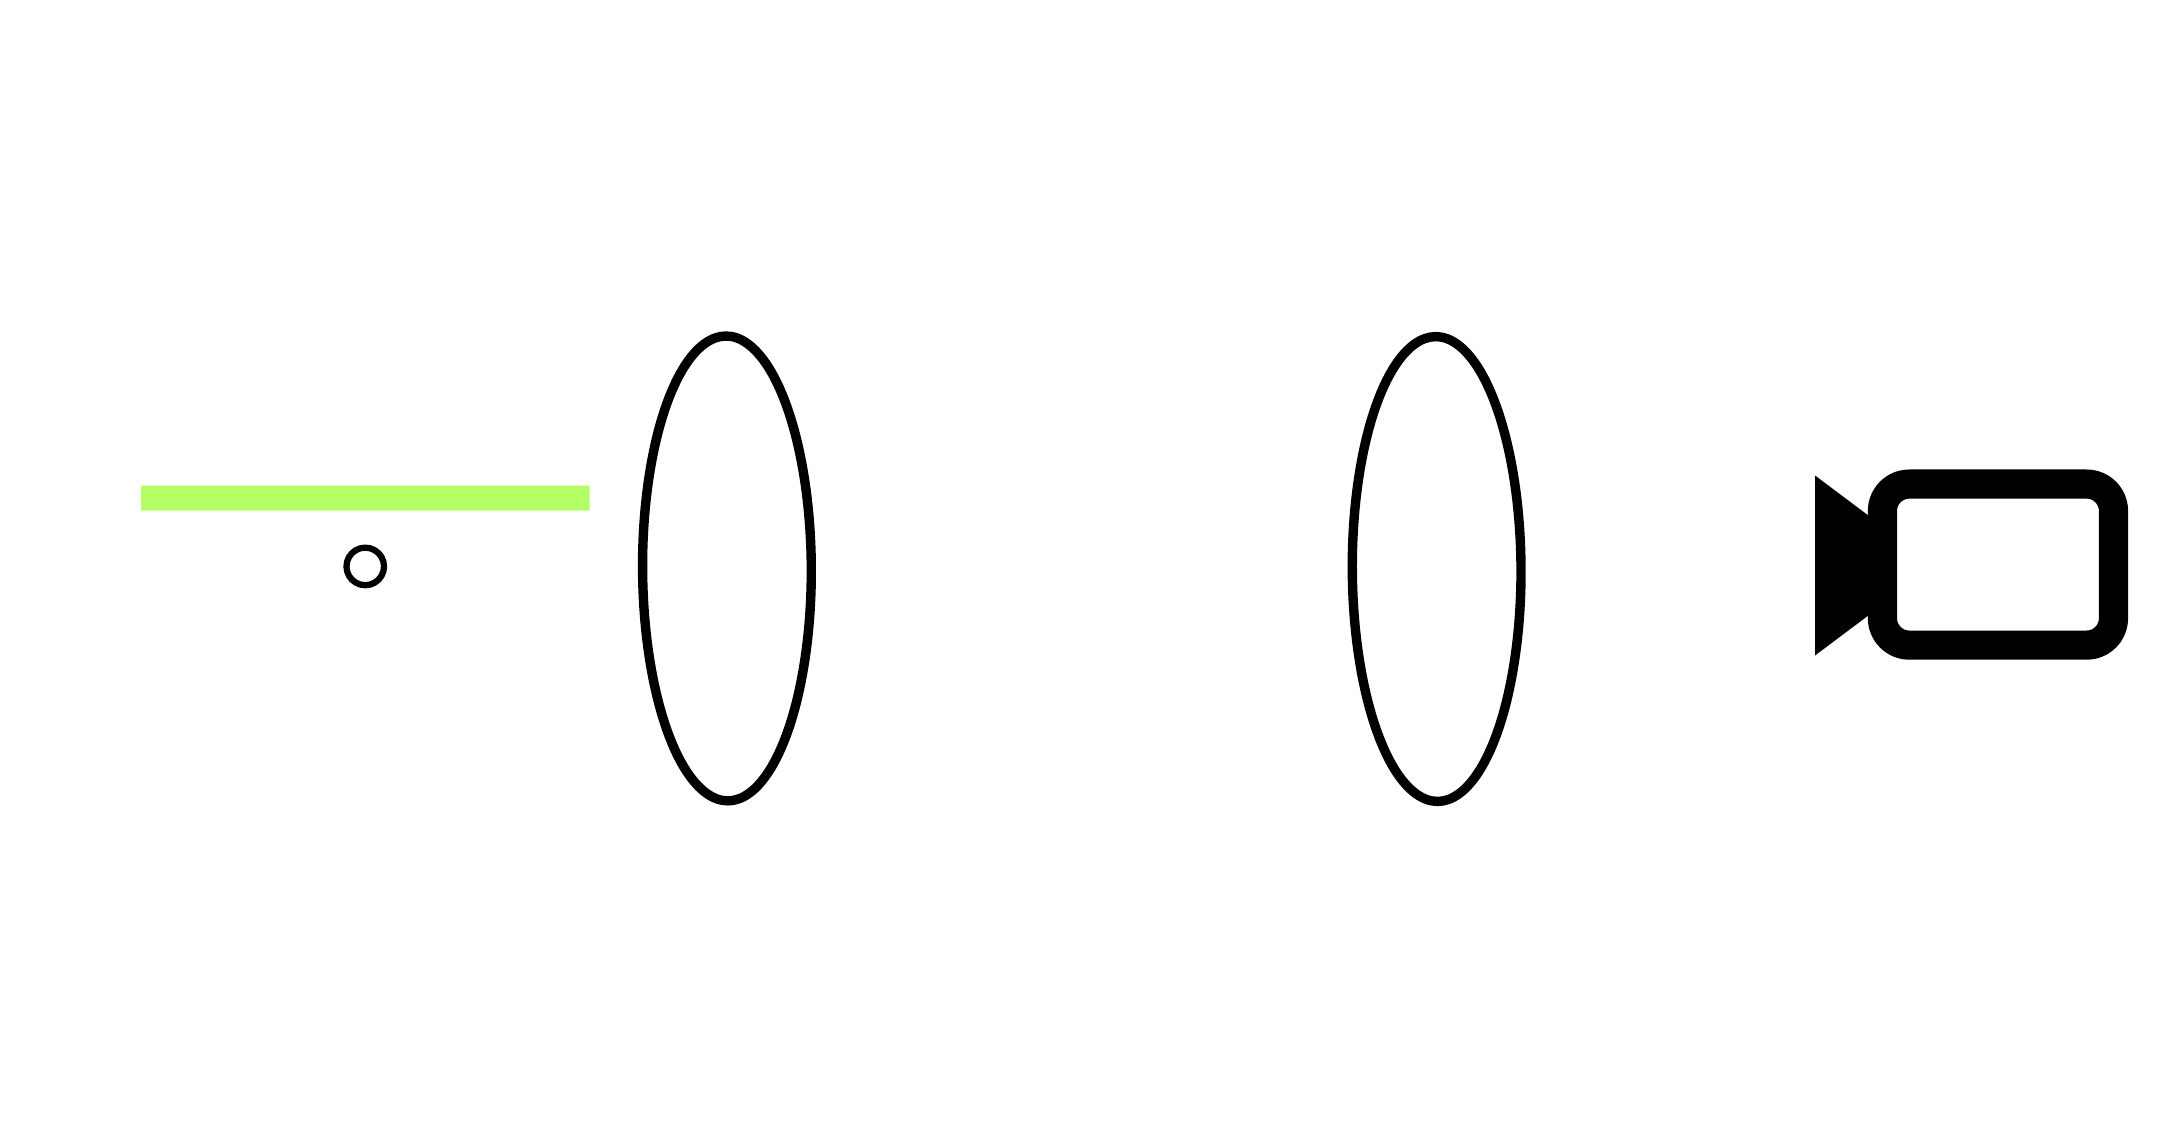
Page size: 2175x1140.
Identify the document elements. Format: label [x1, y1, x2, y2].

text_box [642, 336, 812, 801]
text_box [1882, 484, 2114, 646]
text_box [1352, 336, 1522, 802]
text_box [1815, 475, 1876, 656]
